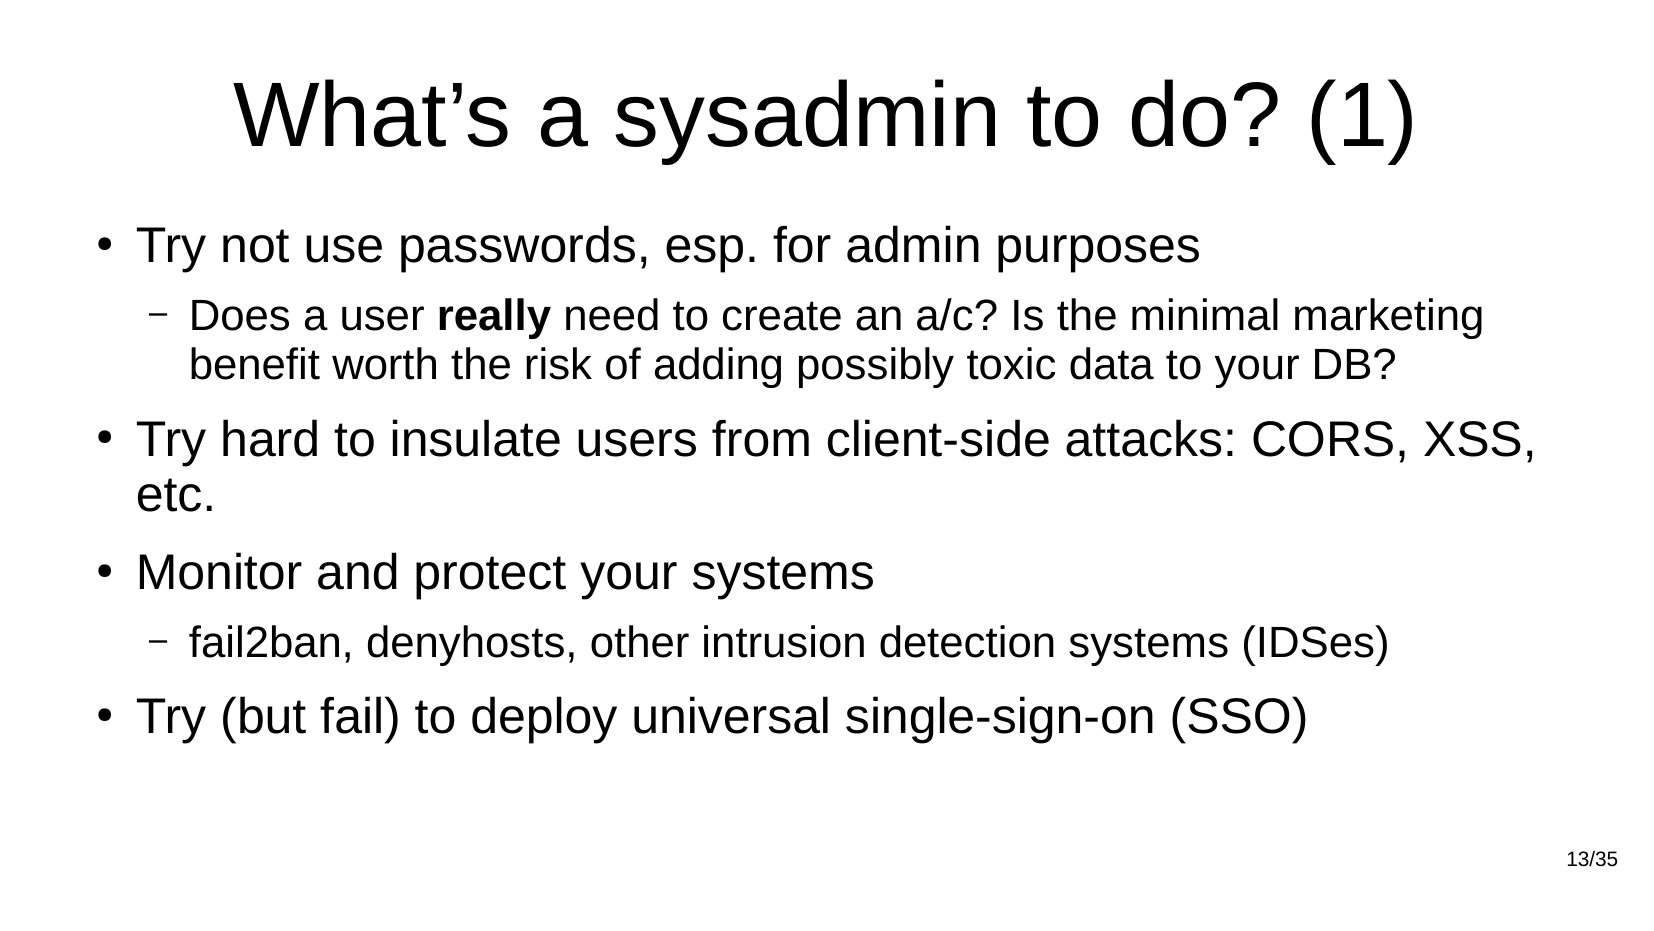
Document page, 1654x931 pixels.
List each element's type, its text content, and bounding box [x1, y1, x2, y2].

title What’s a sysadmin to do? (1) [82, 37, 1571, 193]
list Try not use passwords, esp. for admin purposes Does a user really need to create an a/c? Is the minimal marketing benefit worth the risk of adding possibly toxic data to your DB? Try hard to insulate users from client-side attacks: CORS, XSS, etc. Monitor and protect your systems fail2ban, denyhosts, other intrusion detection systems (IDSes) Try (but fail) to deploy universal single-sign-on (SSO) [82, 217, 1571, 758]
